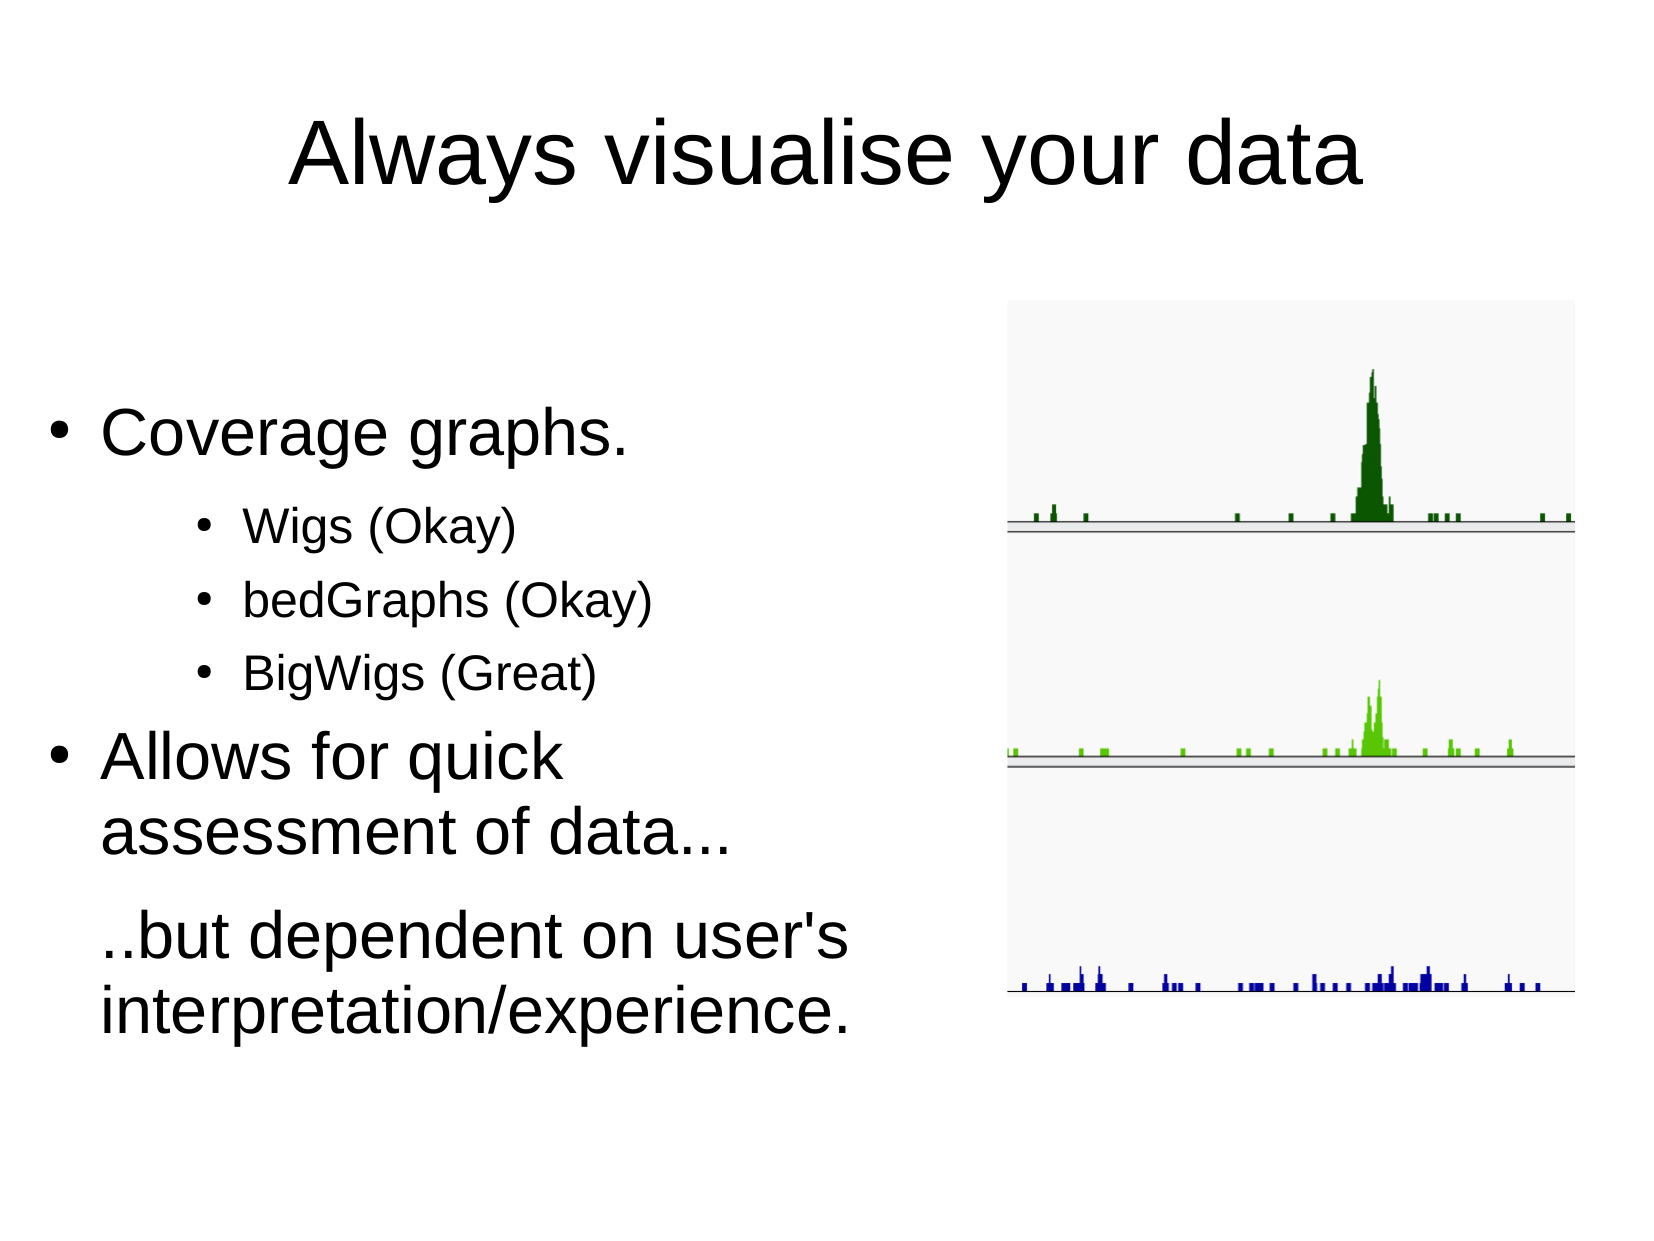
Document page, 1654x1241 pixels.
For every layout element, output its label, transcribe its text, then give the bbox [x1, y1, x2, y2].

list Coverage graphs. Wigs (Okay) bedGraphs (Okay) BigWigs (Great) Allows for quick assessment of data... ..but dependent on user's interpretation/experience. [30, 290, 901, 1196]
title Always visualise your data [82, 49, 1571, 257]
picture [1007, 299, 1576, 998]
